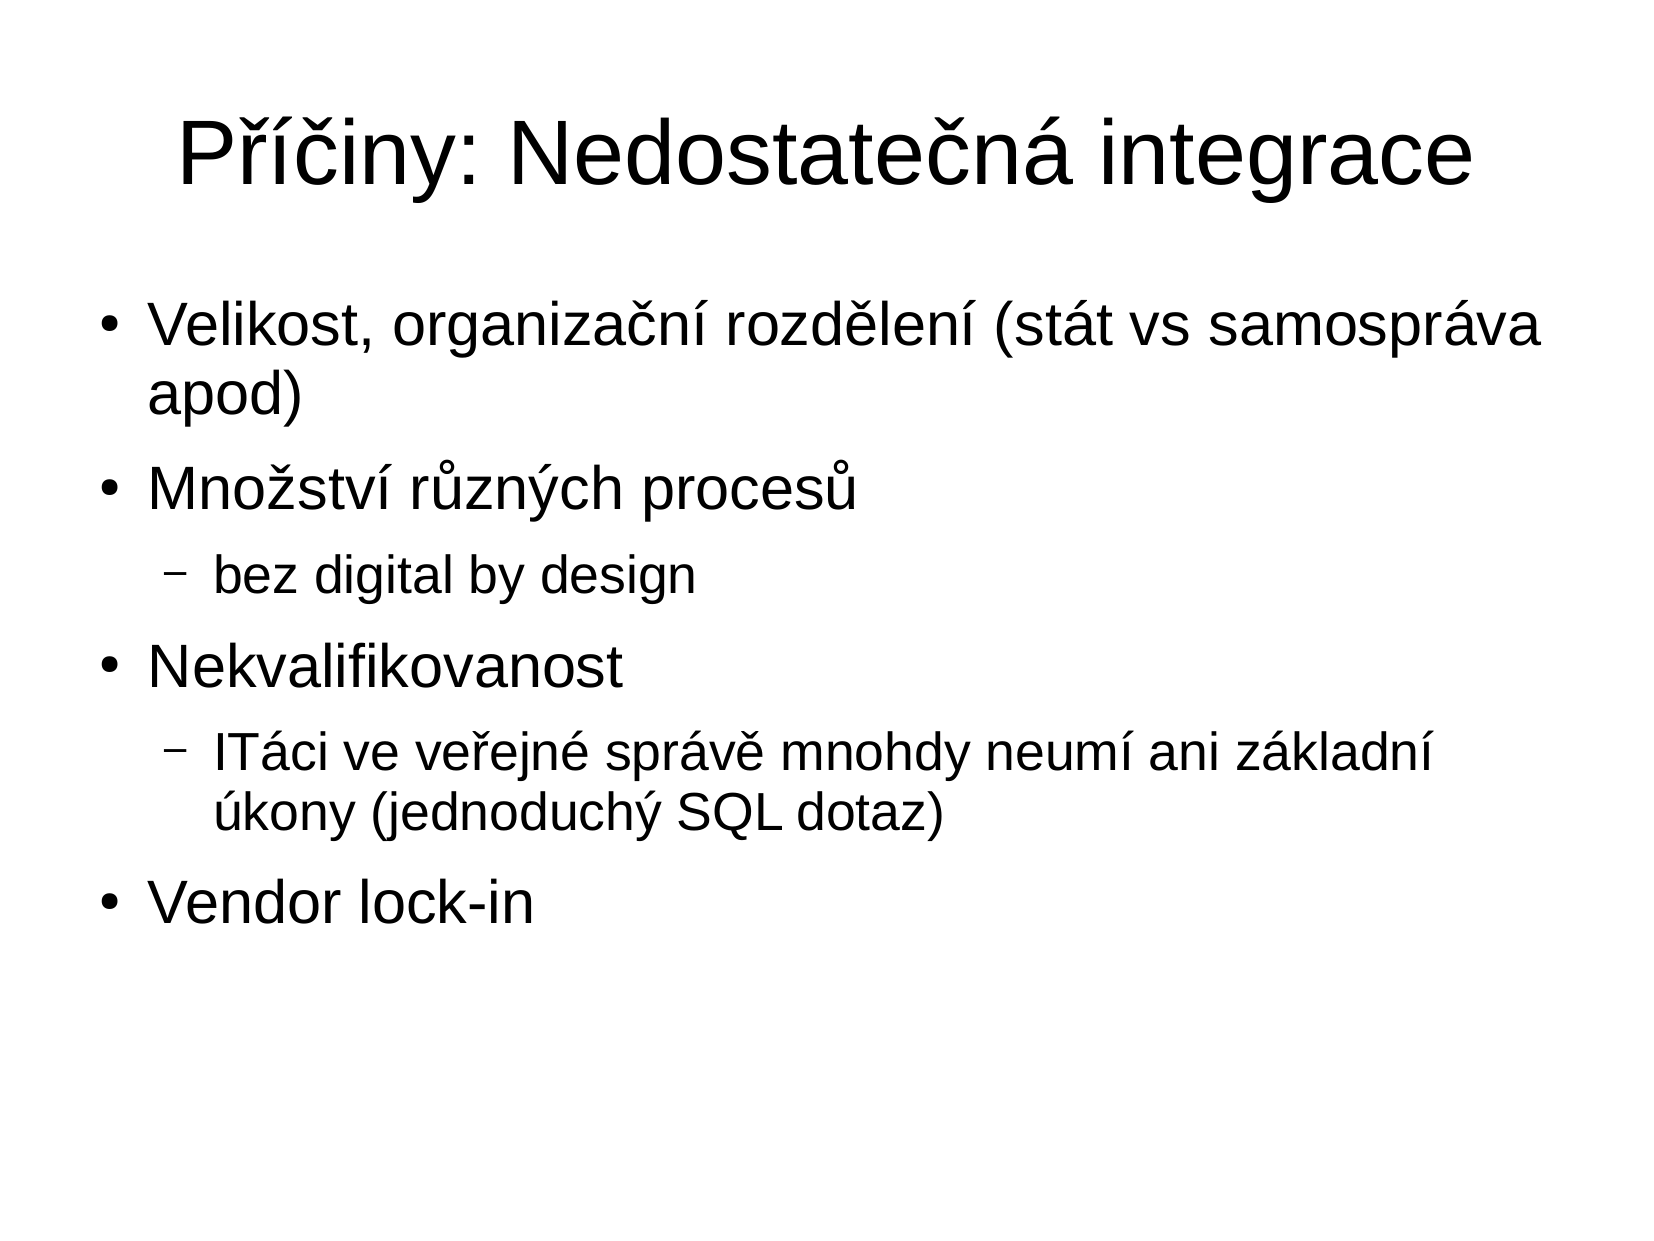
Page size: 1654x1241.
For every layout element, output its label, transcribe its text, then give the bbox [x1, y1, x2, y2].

list Velikost, organizační rozdělení (stát vs samospráva apod) Množství různých procesů bez digital by design Nekvalifikovanost ITáci ve veřejné správě mnohdy neumí ani základní úkony (jednoduchý SQL dotaz) Vendor lock-in [82, 290, 1571, 1010]
title Příčiny: Nedostatečná integrace [82, 49, 1571, 257]
